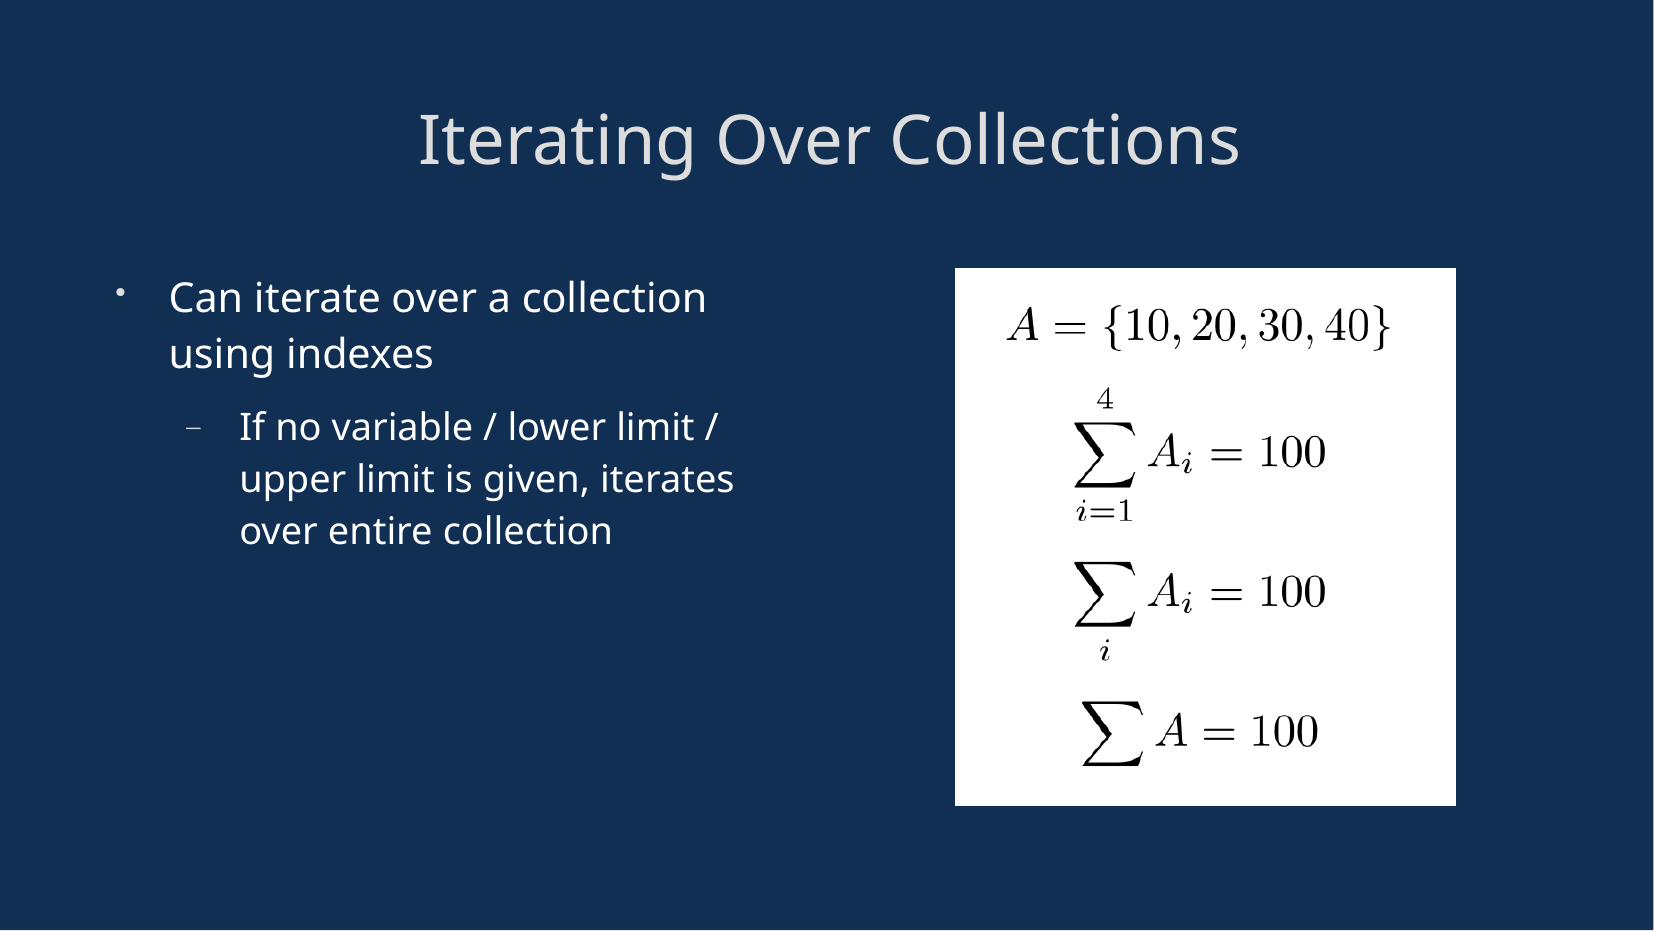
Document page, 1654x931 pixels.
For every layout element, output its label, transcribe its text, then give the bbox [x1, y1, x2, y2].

picture [955, 268, 1456, 806]
list Can iterate over a collection using indexes If no variable / lower limit / upper limit is given, iterates over entire collection [97, 268, 813, 806]
title Iterating Over Collections [97, 56, 1563, 220]
